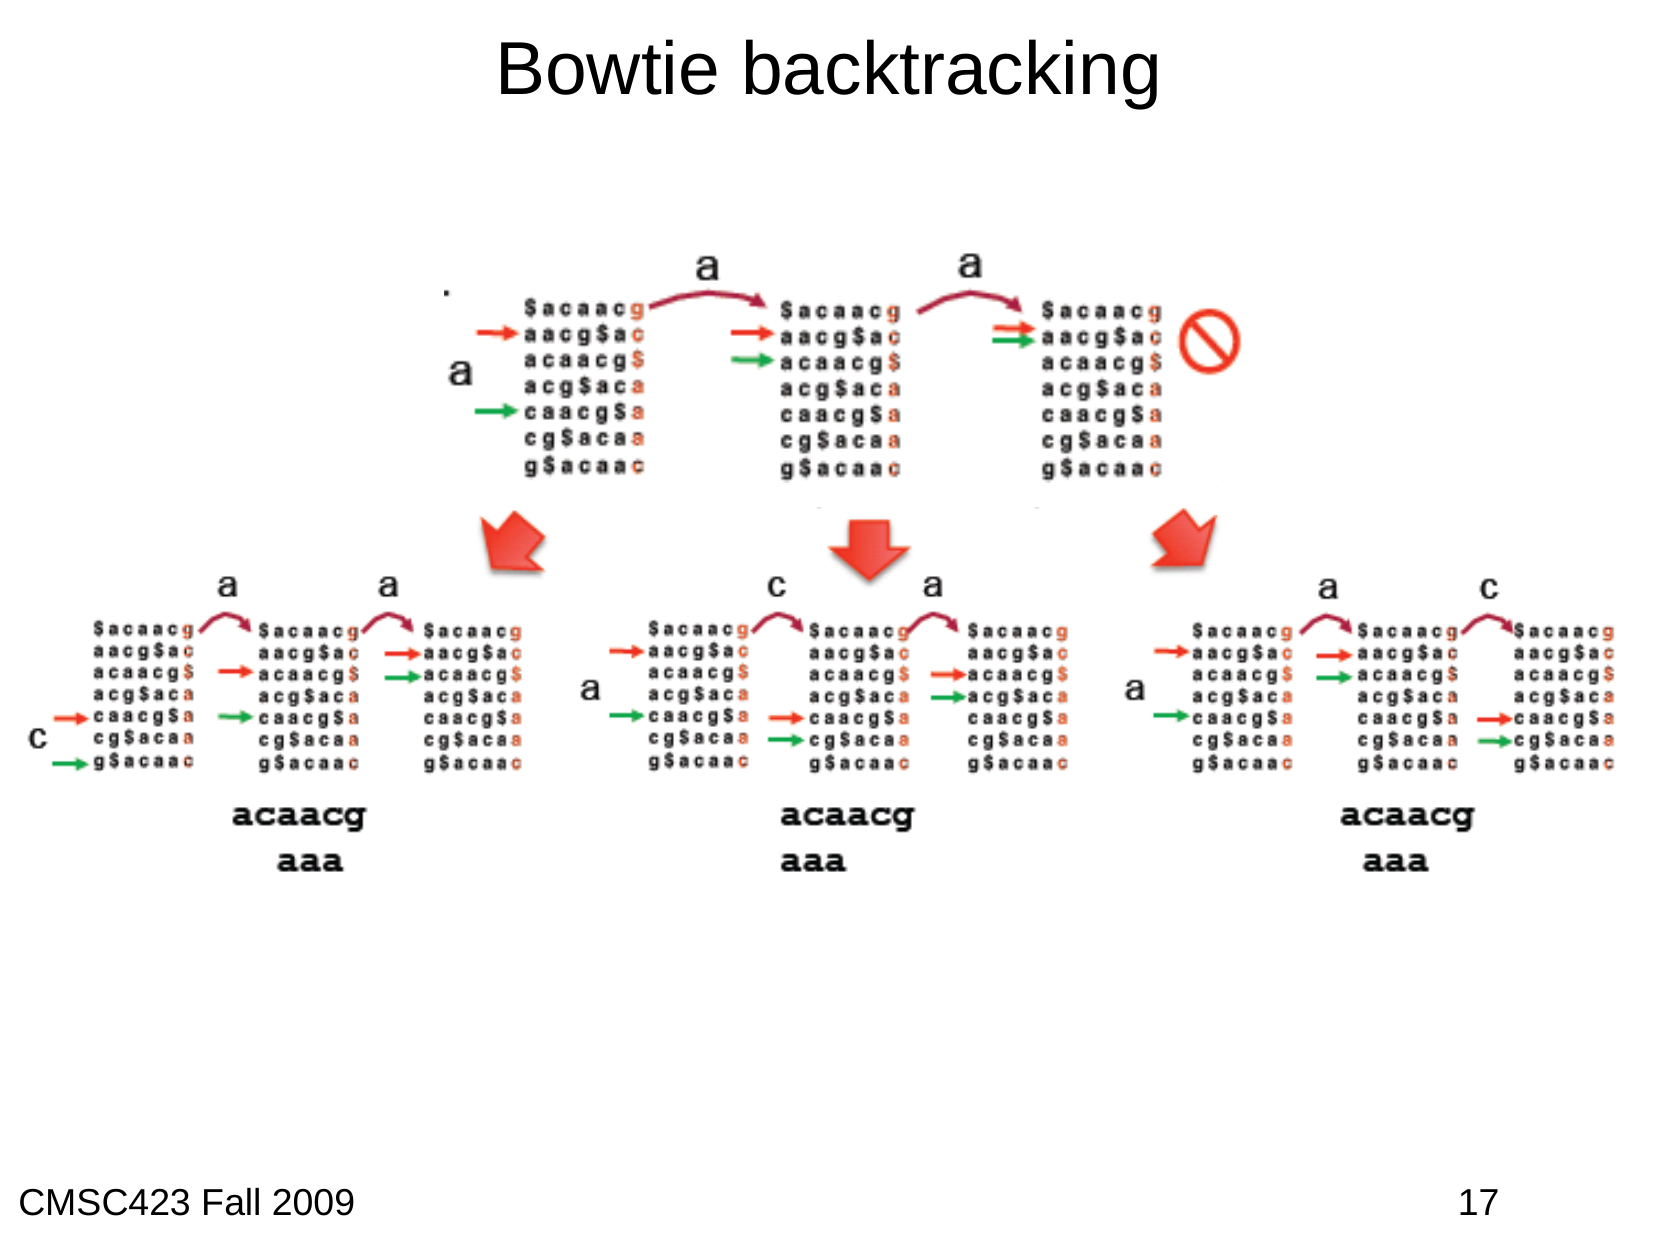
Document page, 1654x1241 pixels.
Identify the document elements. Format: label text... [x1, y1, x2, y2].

picture [444, 252, 1244, 483]
picture [0, 507, 1654, 883]
title Bowtie backtracking [21, 10, 1637, 128]
